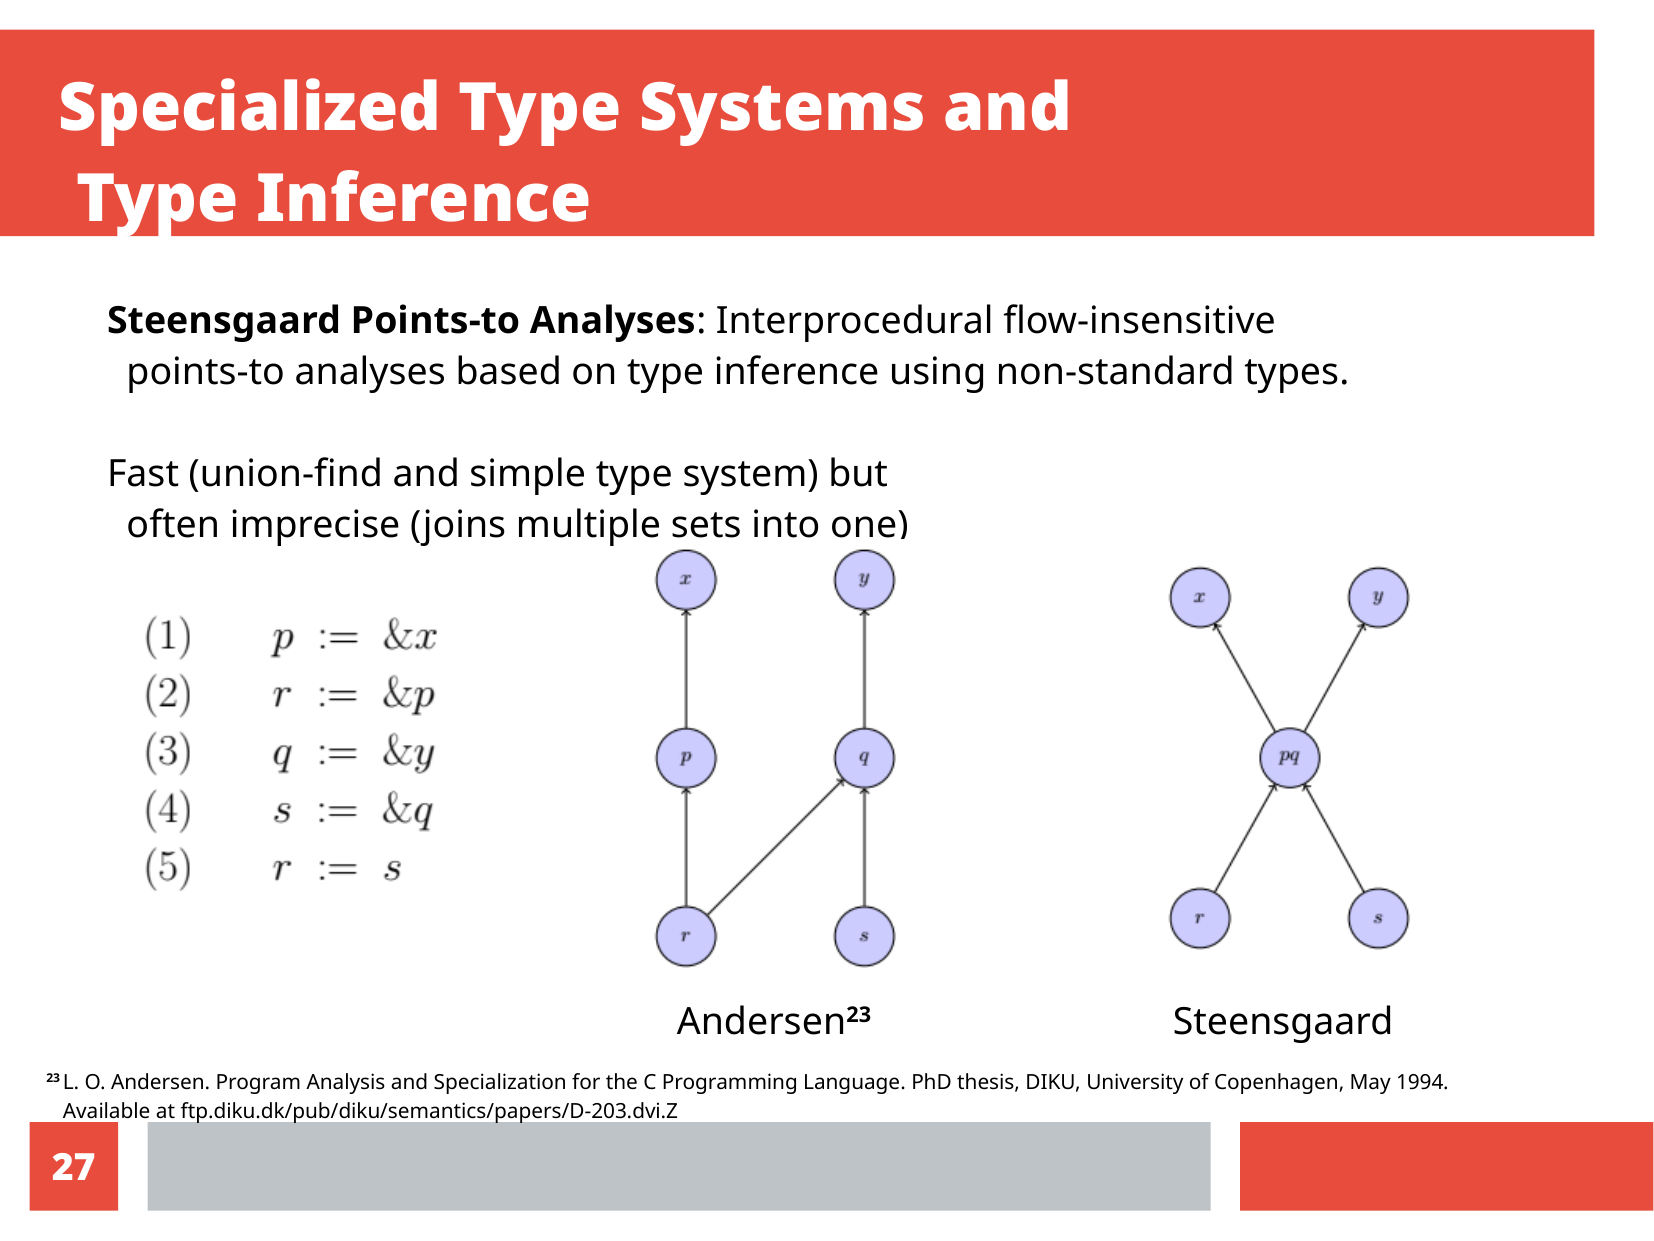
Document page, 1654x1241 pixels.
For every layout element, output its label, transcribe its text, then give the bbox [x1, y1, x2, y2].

text_box 23 L. O. Andersen. Program Analysis and Specialization for the C Programming Language. PhD thesis, DIKU, University of Copenhagen, May 1994. Available at ftp.diku.dk/pub/diku/semantics/papers/D-203.dvi.Z [31, 1060, 1612, 1124]
text_box Andersen23 [662, 987, 901, 1046]
text_box Steensgaard [1158, 987, 1424, 1046]
title Specialized Type Systems and Type Inference [59, 59, 1595, 207]
picture [135, 605, 448, 903]
text_box Steensgaard Points-to Analyses: Interprocedural flow-insensitive points-to analyses based on type inference using non-standard types. Fast (union-find and simple type system) but often imprecise (joins multiple sets into one) [92, 285, 1479, 1041]
picture [1158, 557, 1421, 962]
picture [644, 539, 907, 980]
